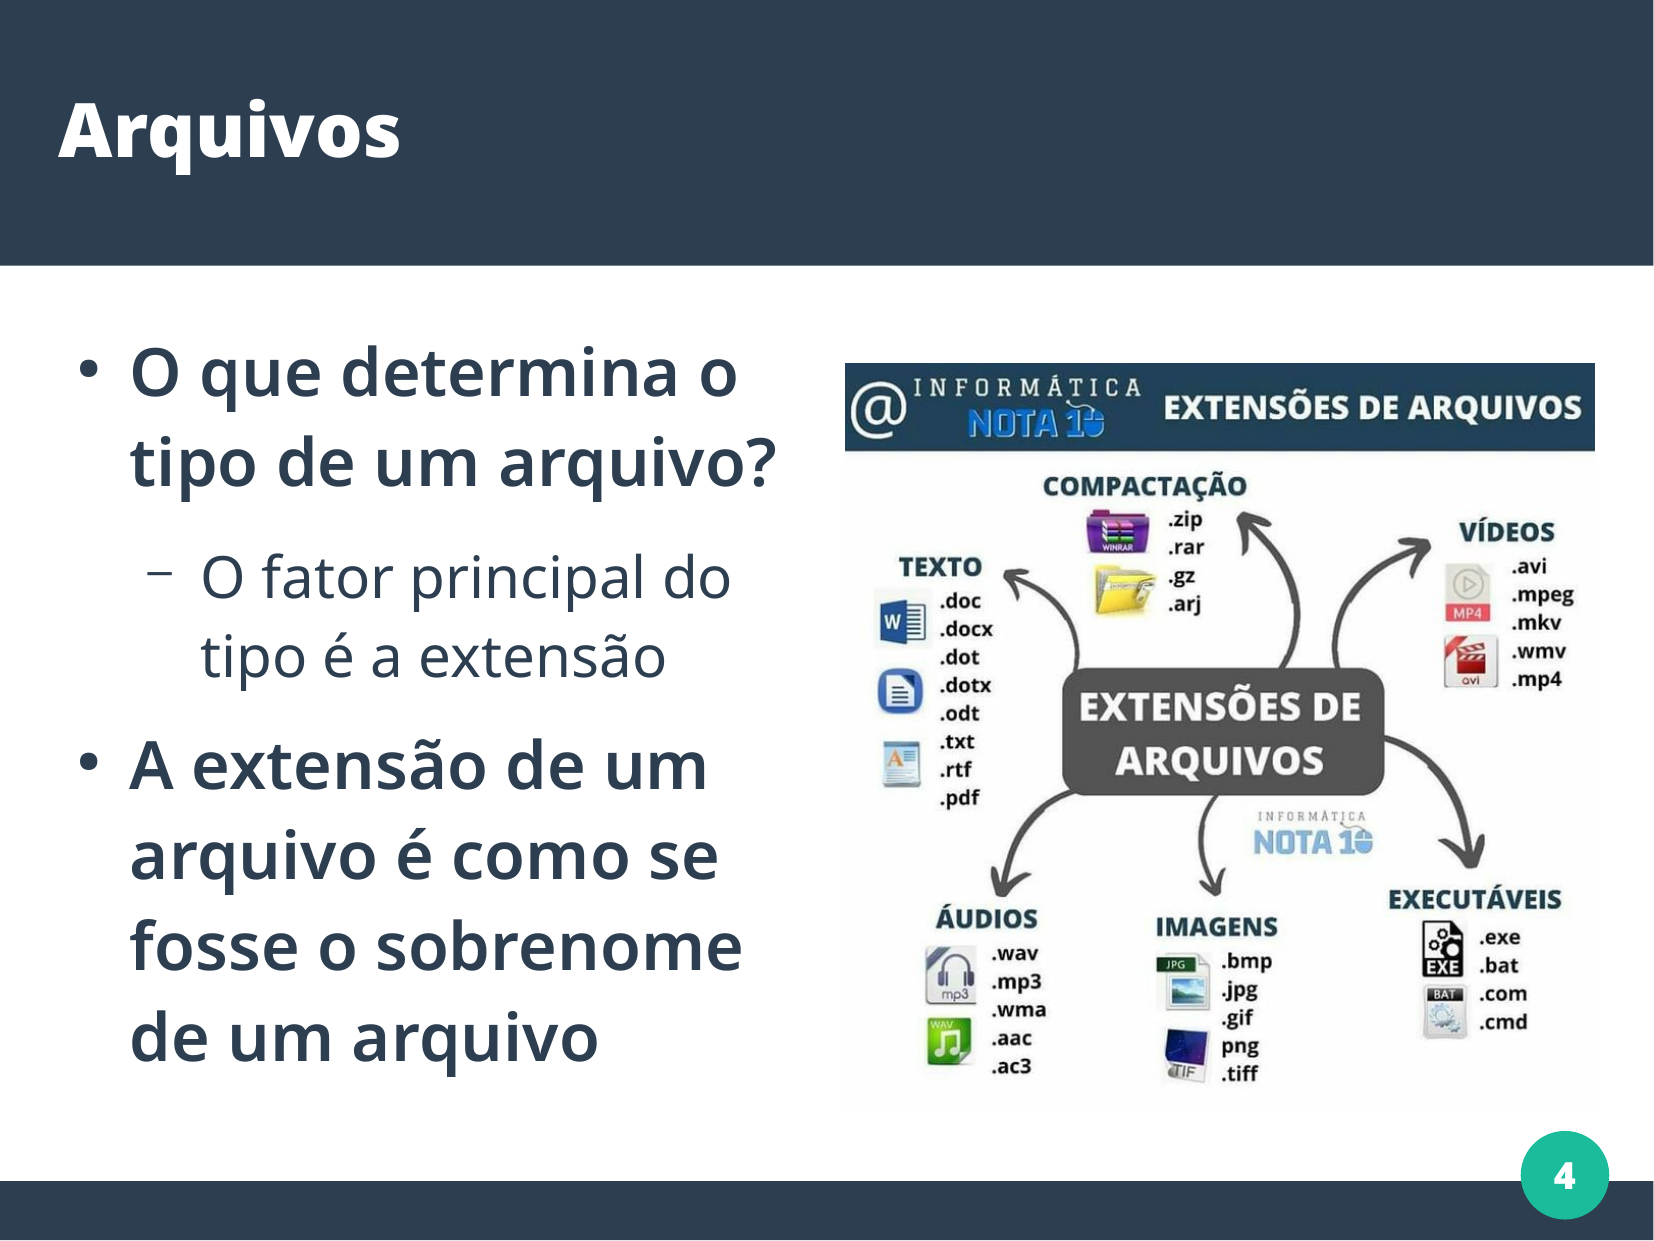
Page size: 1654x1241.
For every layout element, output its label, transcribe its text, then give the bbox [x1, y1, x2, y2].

list O que determina o tipo de um arquivo? O fator principal do tipo é a extensão A extensão de um arquivo é como se fosse o sobrenome de um arquivo [59, 324, 809, 1152]
title Arquivos [59, 49, 1595, 207]
picture [845, 363, 1595, 1113]
